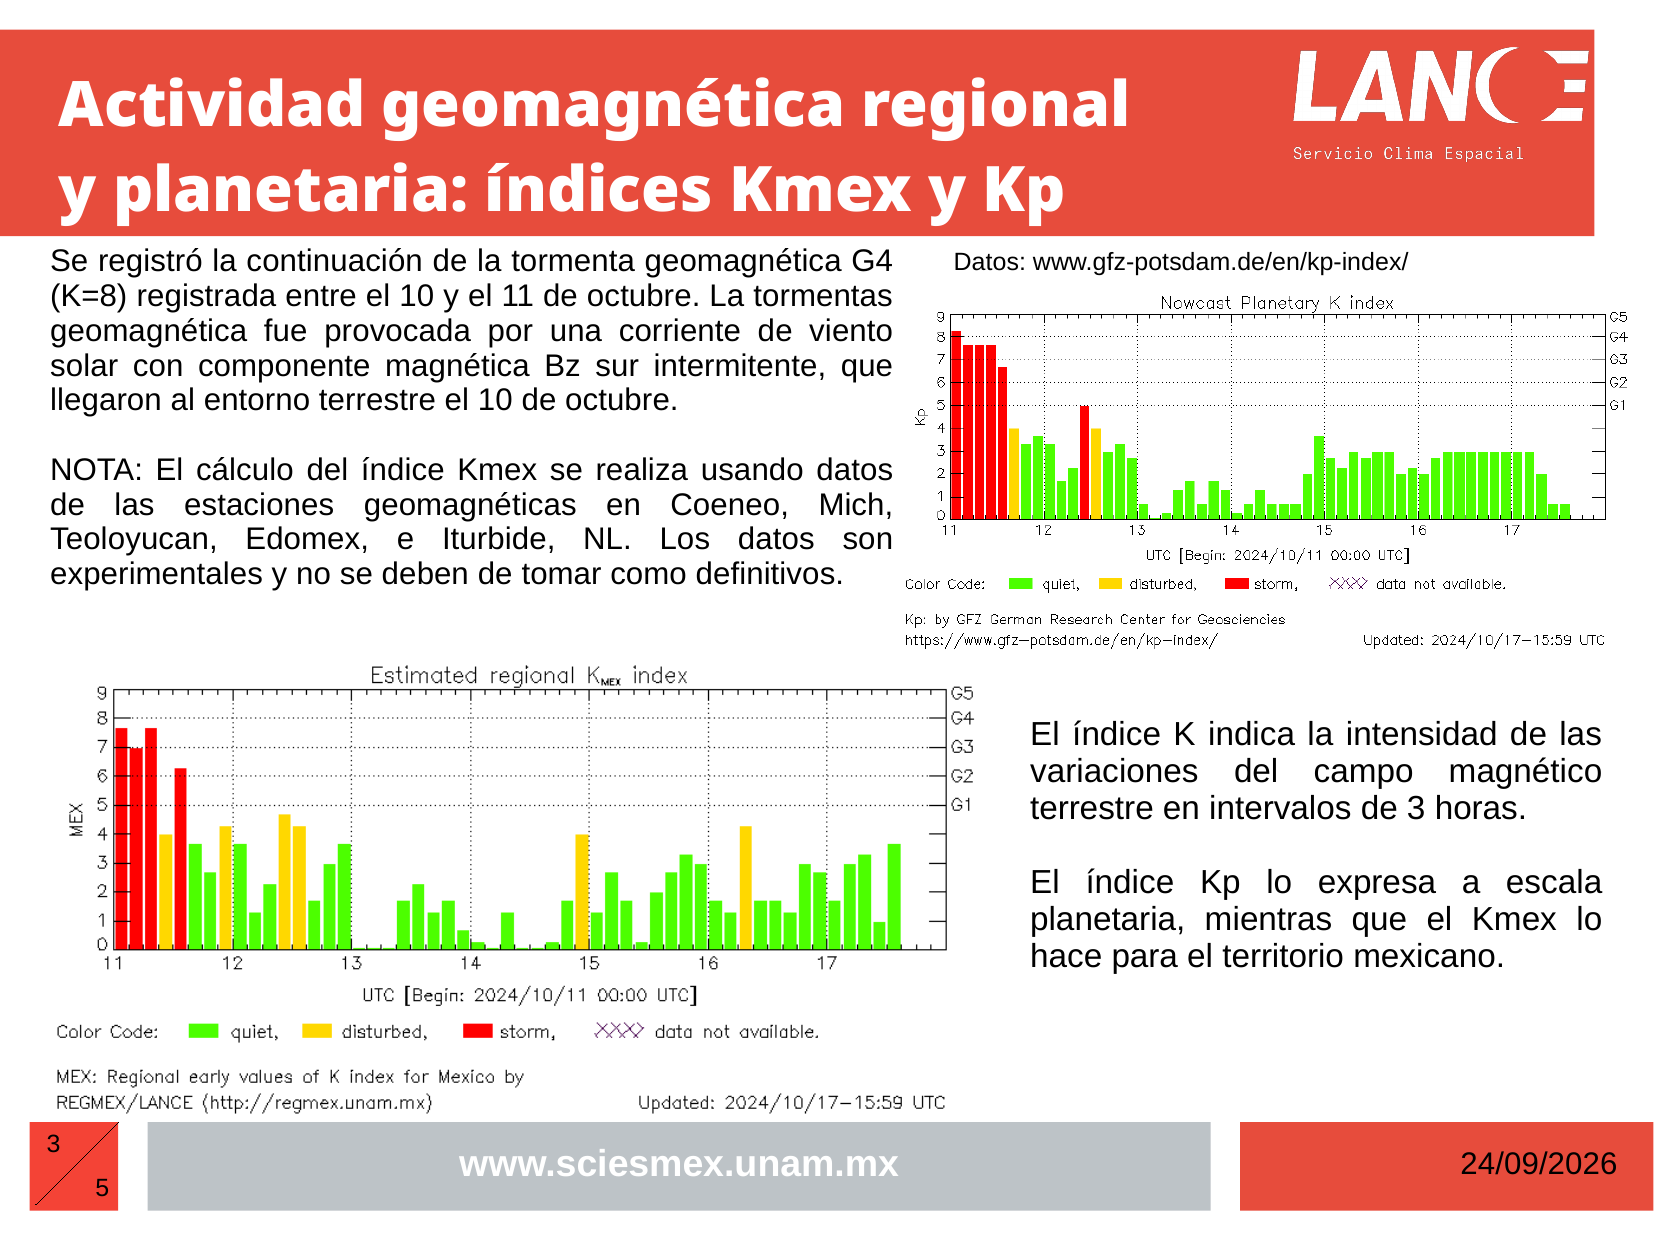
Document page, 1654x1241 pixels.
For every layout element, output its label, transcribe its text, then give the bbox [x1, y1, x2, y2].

text_box www.sciesmex.unam.mx [153, 1122, 1205, 1205]
text_box Datos: www.gfz-potsdam.de/en/kp-index/ [938, 240, 1436, 277]
text_box Se registró la continuación de la tormenta geomagnética G4 (K=8) registrada entre el 10 y el 11 de octubre. La tormentas geomagnética fue provocada por una corriente de viento solar con componente magnética Bz sur intermitente, que llegaron al entorno terrestre el 10 de octubre. NOTA: El cálculo del índice Kmex se realiza usando datos de las estaciones geomagnéticas en Coeneo, Mich, Teoloyucan, Edomex, e Iturbide, NL. Los datos son experimentales y no se deben de tomar como definitivos. [35, 236, 910, 770]
text_box 5 [35, 1151, 125, 1209]
picture [1293, 47, 1589, 162]
picture [47, 277, 1642, 1116]
title Actividad geomagnética regional y planetaria: índices Kmex y Kp [59, 59, 1312, 207]
text_box <número> [31, 1122, 176, 1170]
text_box 17/10/2024 [1424, 1122, 1654, 1205]
text_box El índice K indica la intensidad de las variaciones del campo magnético terrestre en intervalos de 3 horas. El índice Kp lo expresa a escala planetaria, mientras que el Kmex lo hace para el territorio mexicano. [1015, 707, 1619, 1052]
